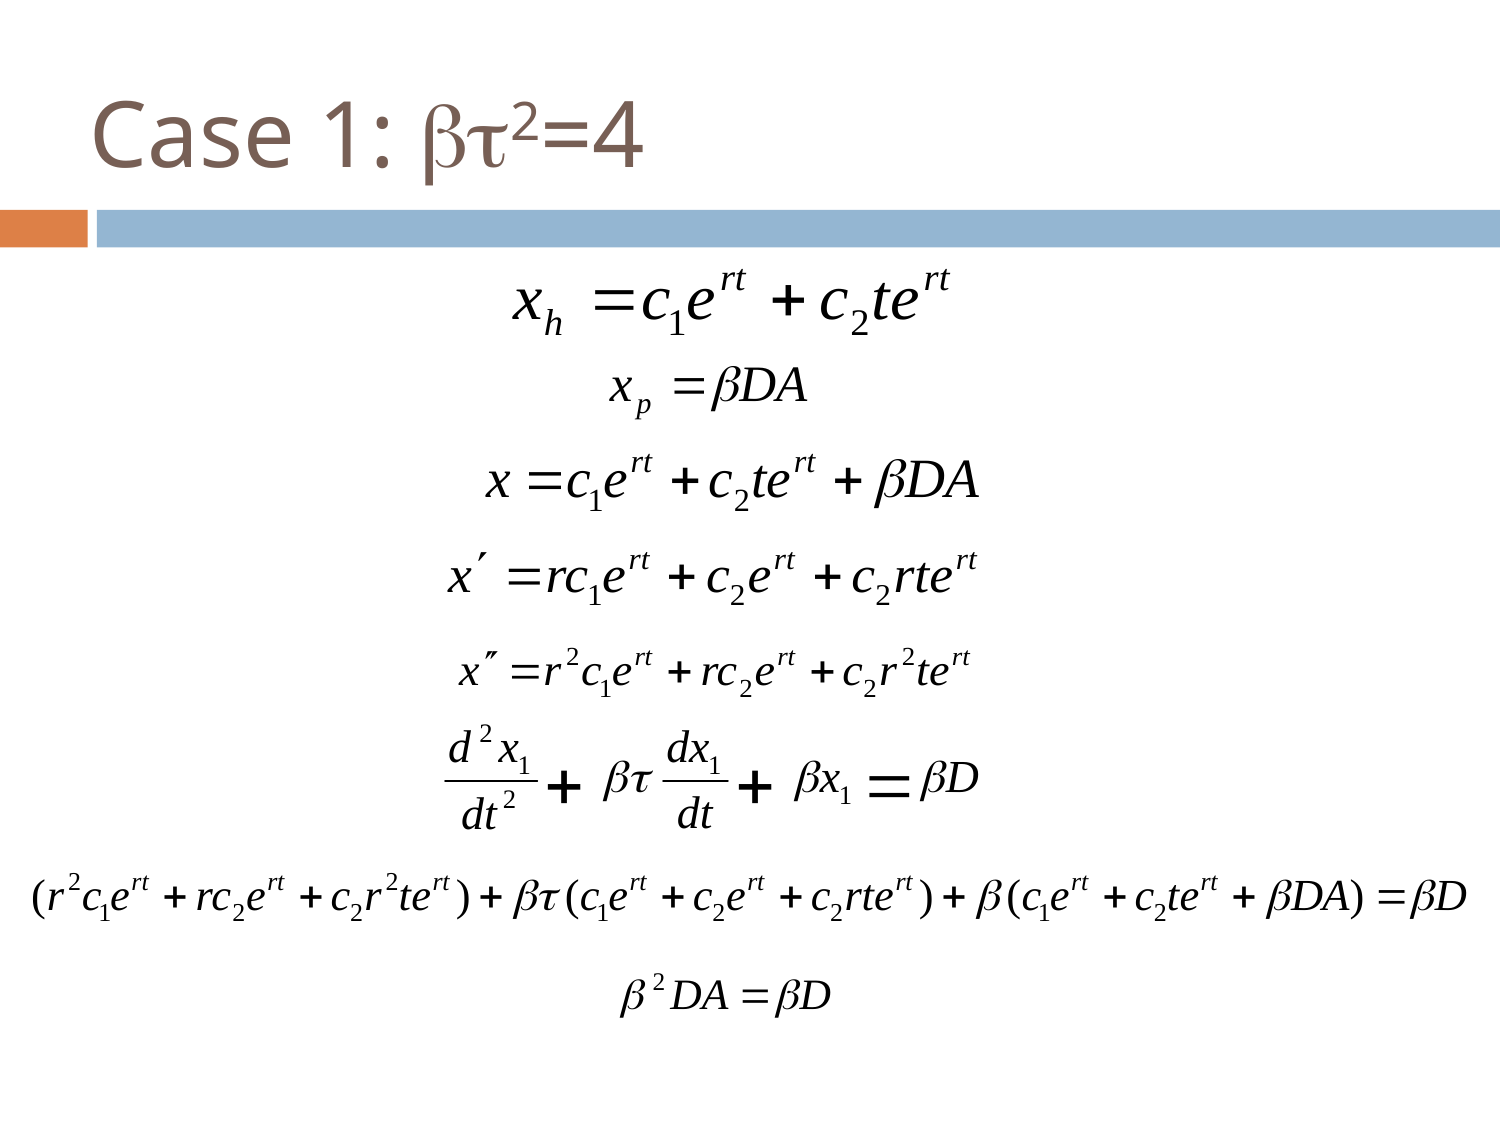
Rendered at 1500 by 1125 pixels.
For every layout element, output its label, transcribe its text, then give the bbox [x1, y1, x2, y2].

chart [612, 962, 838, 1028]
chart [24, 862, 1476, 929]
title Case 1: 2=4 [75, 37, 1426, 225]
chart [474, 437, 988, 521]
chart [437, 536, 988, 623]
chart [437, 637, 988, 839]
chart [500, 249, 965, 431]
